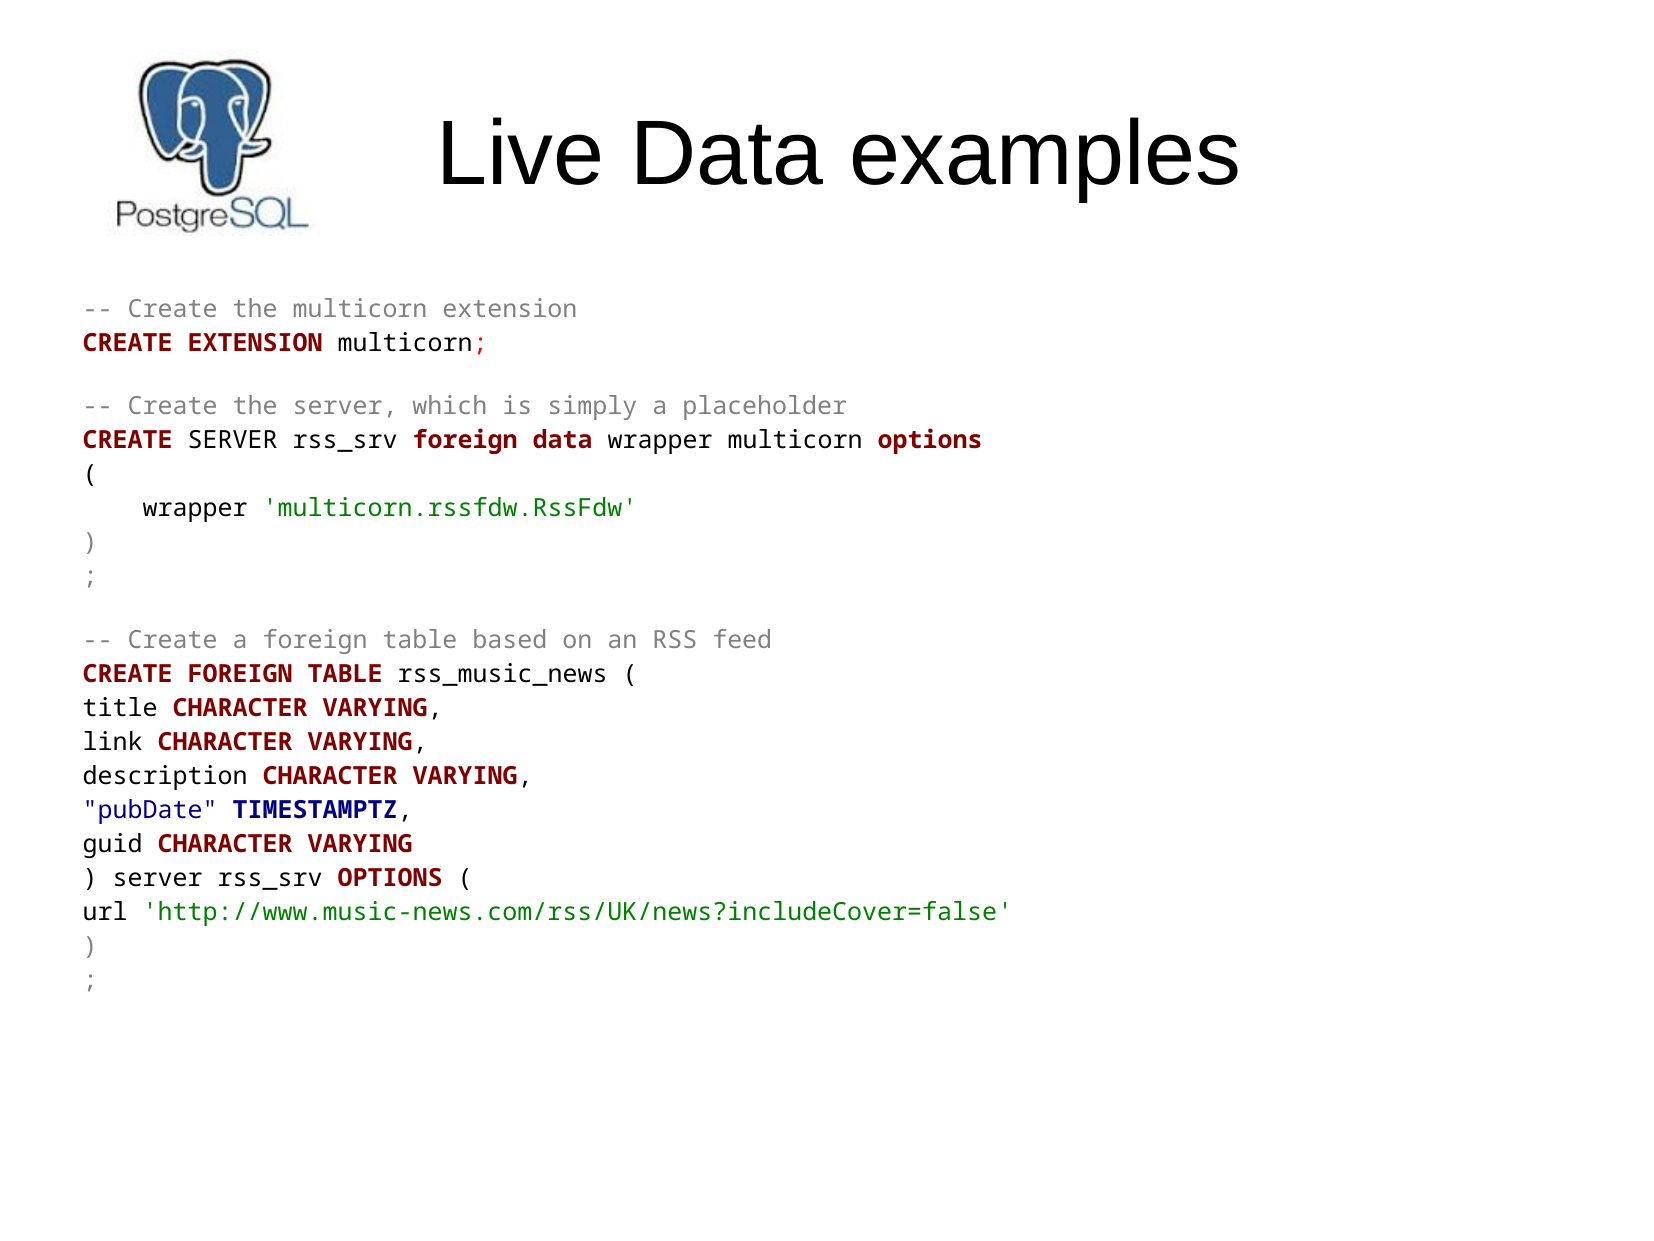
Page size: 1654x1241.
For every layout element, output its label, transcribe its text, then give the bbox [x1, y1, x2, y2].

list -- Create the multicorn extension CREATE EXTENSION multicorn; -- Create the server, which is simply a placeholder CREATE SERVER rss_srv foreign data wrapper multicorn options ( wrapper 'multicorn.rssfdw.RssFdw' ) ; -- Create a foreign table based on an RSS feed CREATE FOREIGN TABLE rss_music_news ( title CHARACTER VARYING, link CHARACTER VARYING, description CHARACTER VARYING, "pubDate" TIMESTAMPTZ, guid CHARACTER VARYING ) server rss_srv OPTIONS ( url 'http://www.music-news.com/rss/UK/news?includeCover=false' ) ; [82, 290, 1538, 1010]
title Live Data examples [82, 49, 1571, 257]
picture [58, 50, 356, 237]
